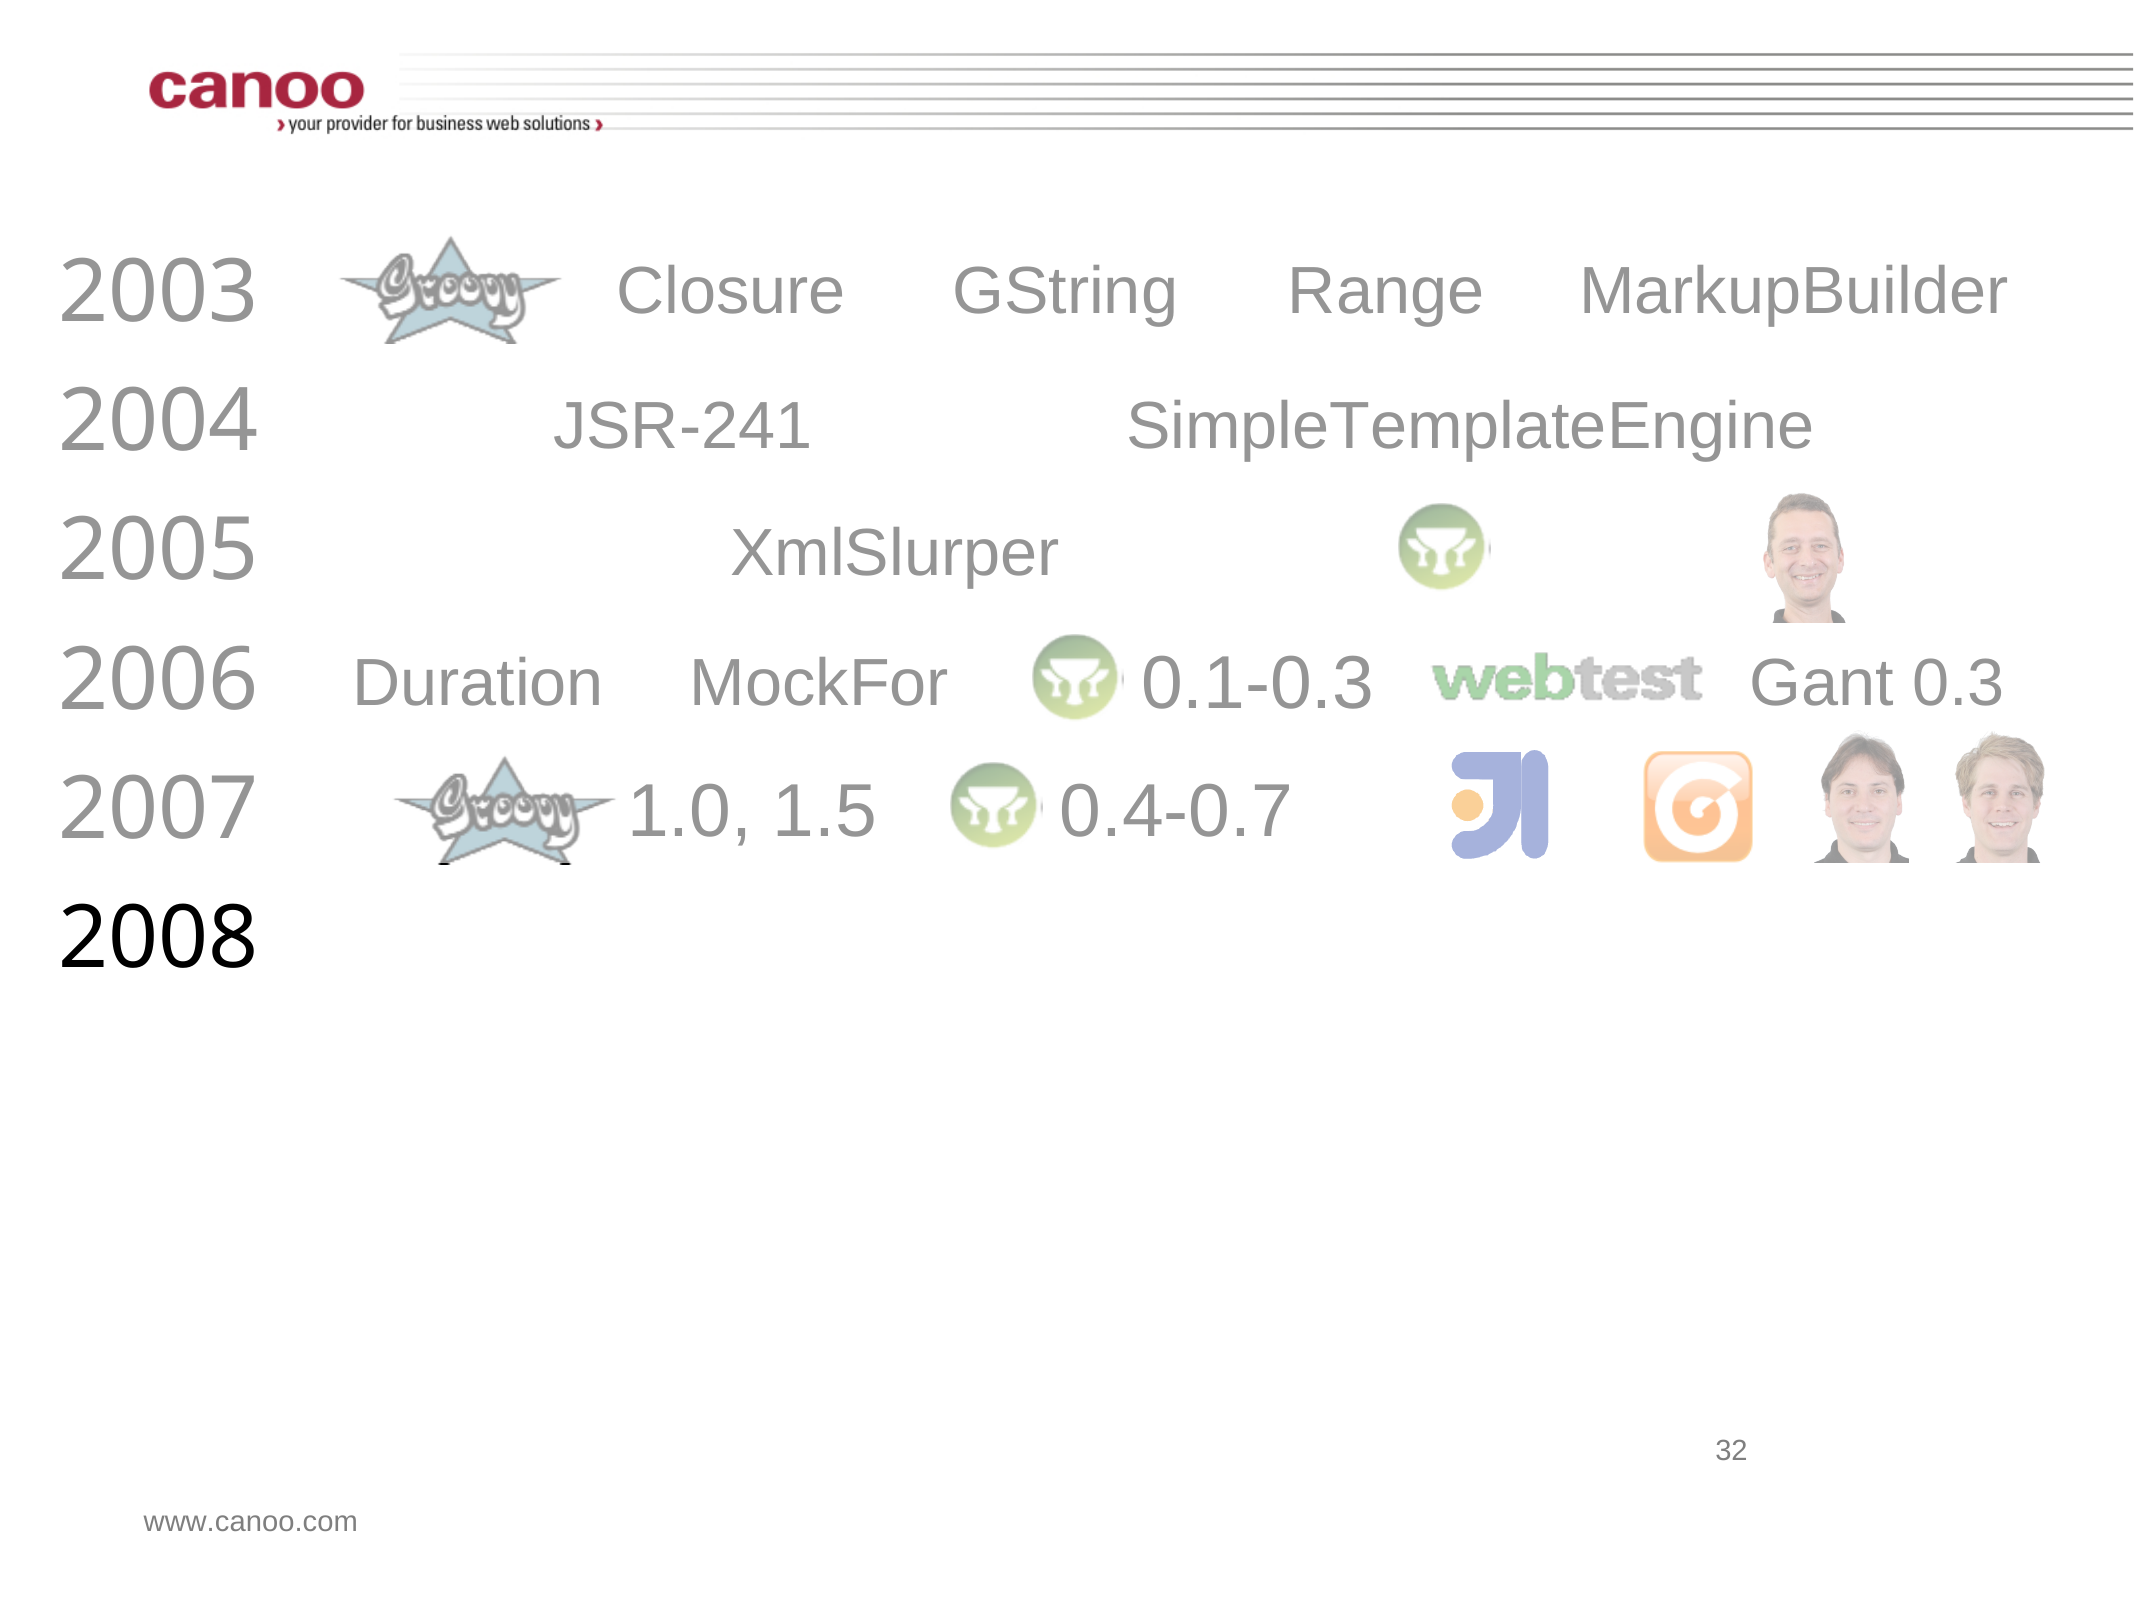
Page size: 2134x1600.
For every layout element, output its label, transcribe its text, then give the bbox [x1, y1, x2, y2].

text_box <number> [1705, 1423, 1758, 1474]
text_box 2008 [43, 872, 297, 993]
picture [0, 21, 2134, 188]
picture [37, 225, 2101, 865]
